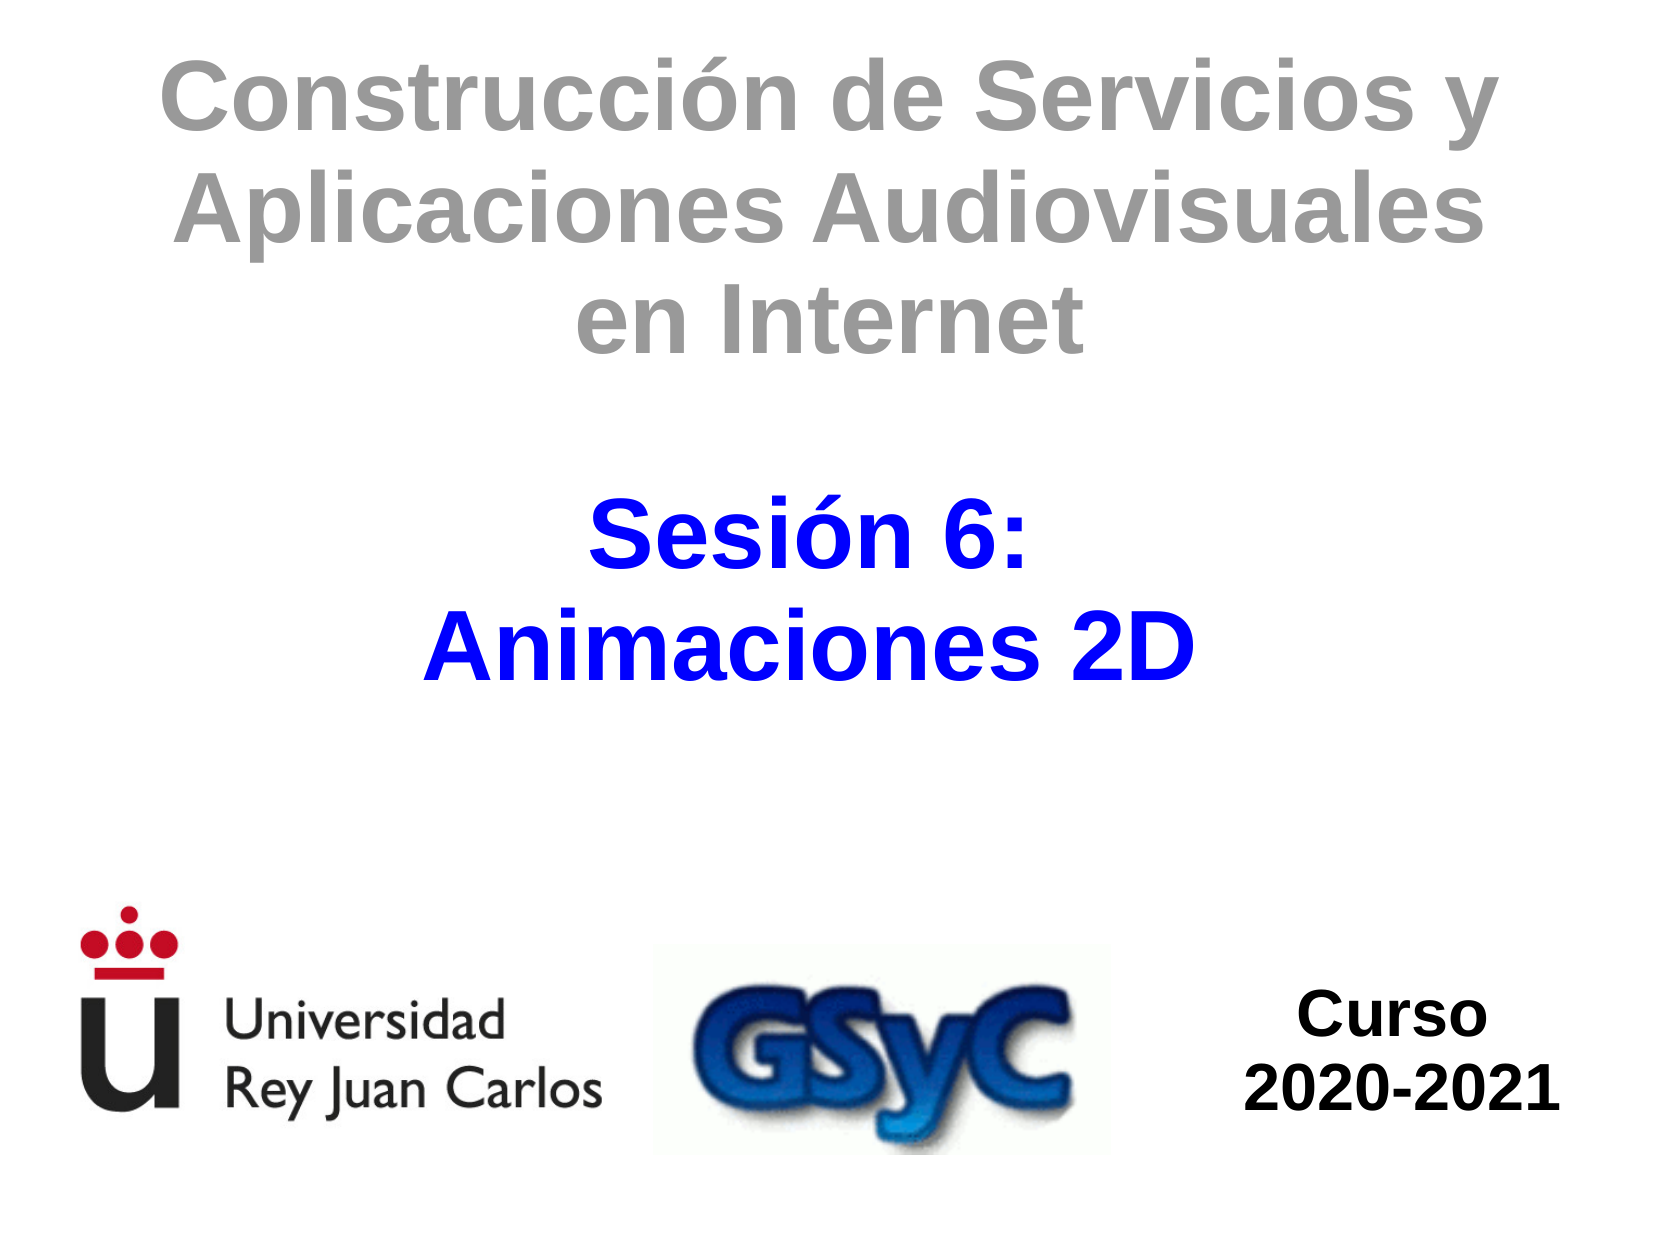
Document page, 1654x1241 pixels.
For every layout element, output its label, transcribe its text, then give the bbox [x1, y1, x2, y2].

title Sesión 6: Animaciones 2D [135, 422, 1486, 758]
title Curso 2020-2021 [1200, 975, 1606, 1126]
title Construcción de Servicios y Aplicaciones Audiovisuales en Internet [144, 39, 1516, 376]
picture [653, 944, 1111, 1156]
picture [46, 884, 631, 1141]
